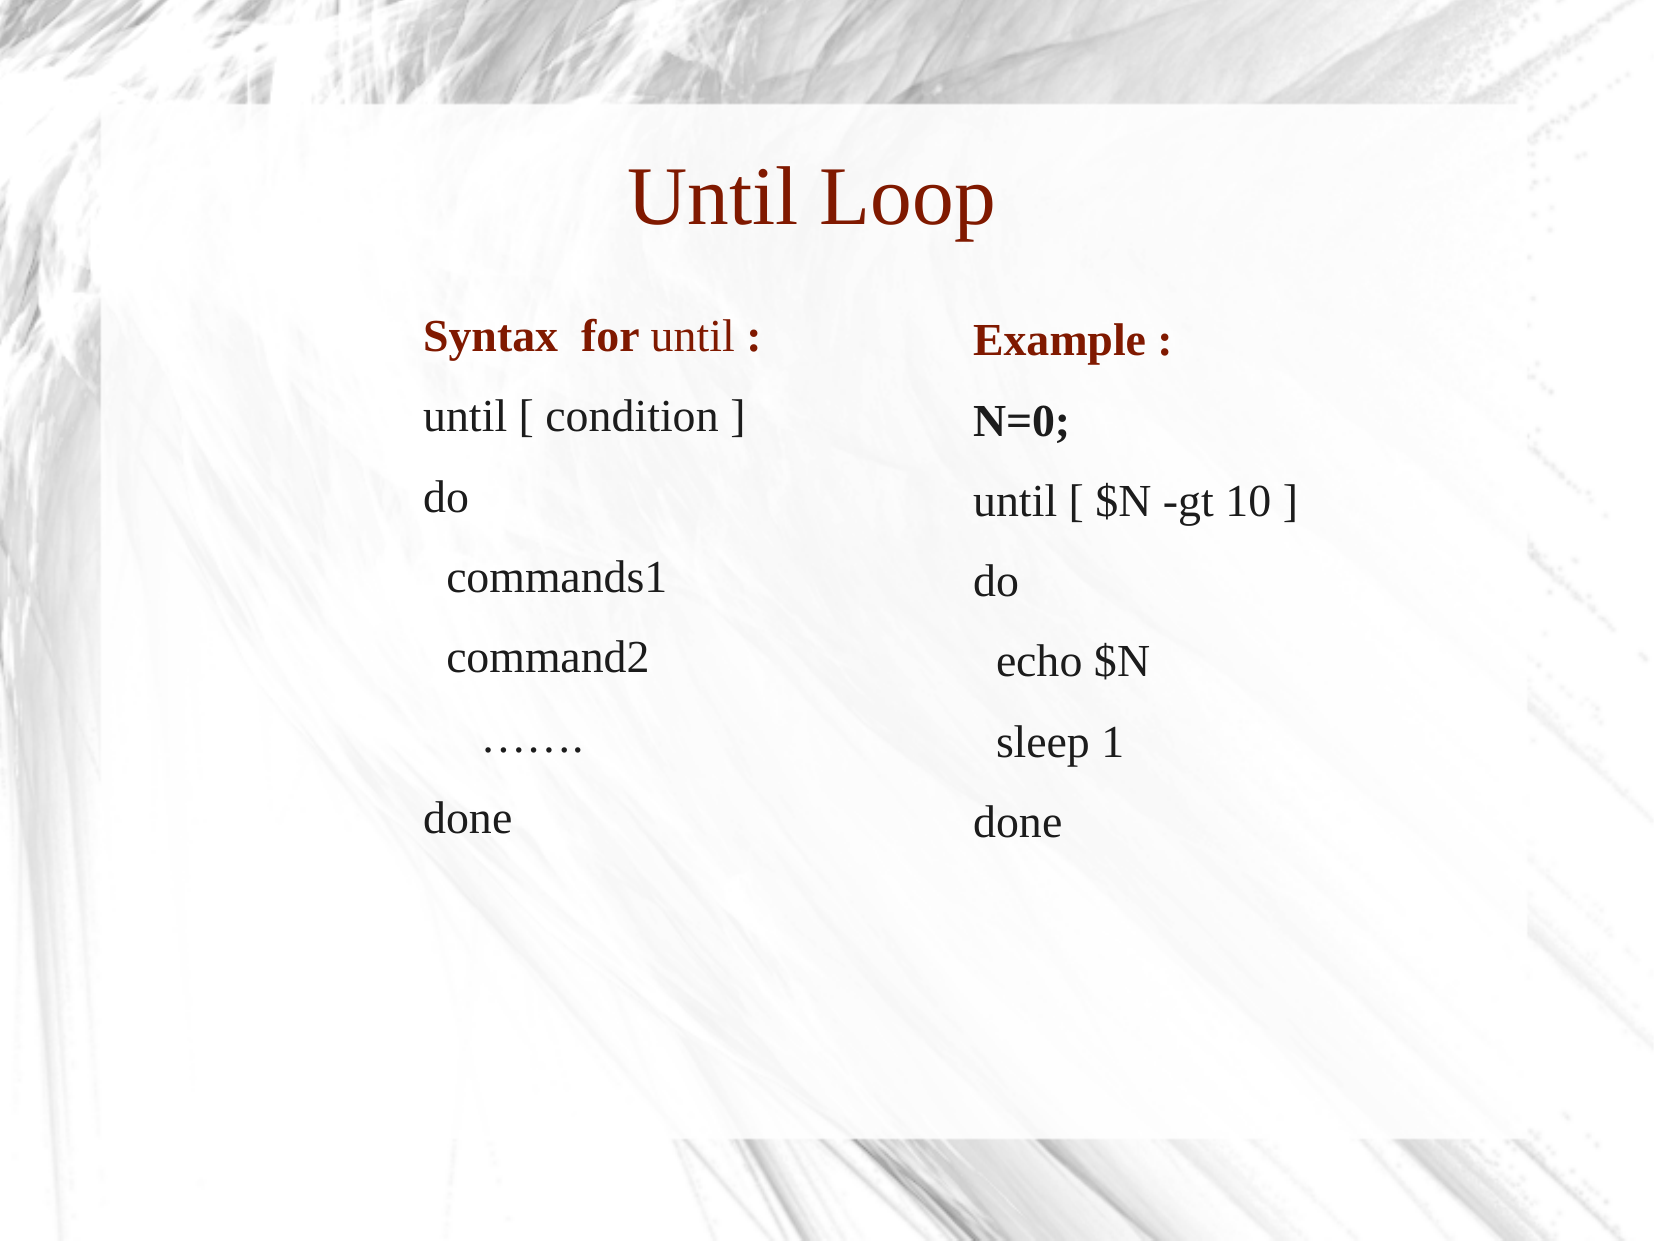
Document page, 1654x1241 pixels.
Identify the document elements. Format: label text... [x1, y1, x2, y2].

list Syntax for until : until [ condition ] do commands1 command2 ……. done [423, 310, 996, 936]
title Until Loop [118, 112, 1506, 281]
picture [0, 0, 1654, 1241]
list Example : N=0; until [ $N -gt 10 ] do echo $N sleep 1 done [973, 315, 1546, 941]
